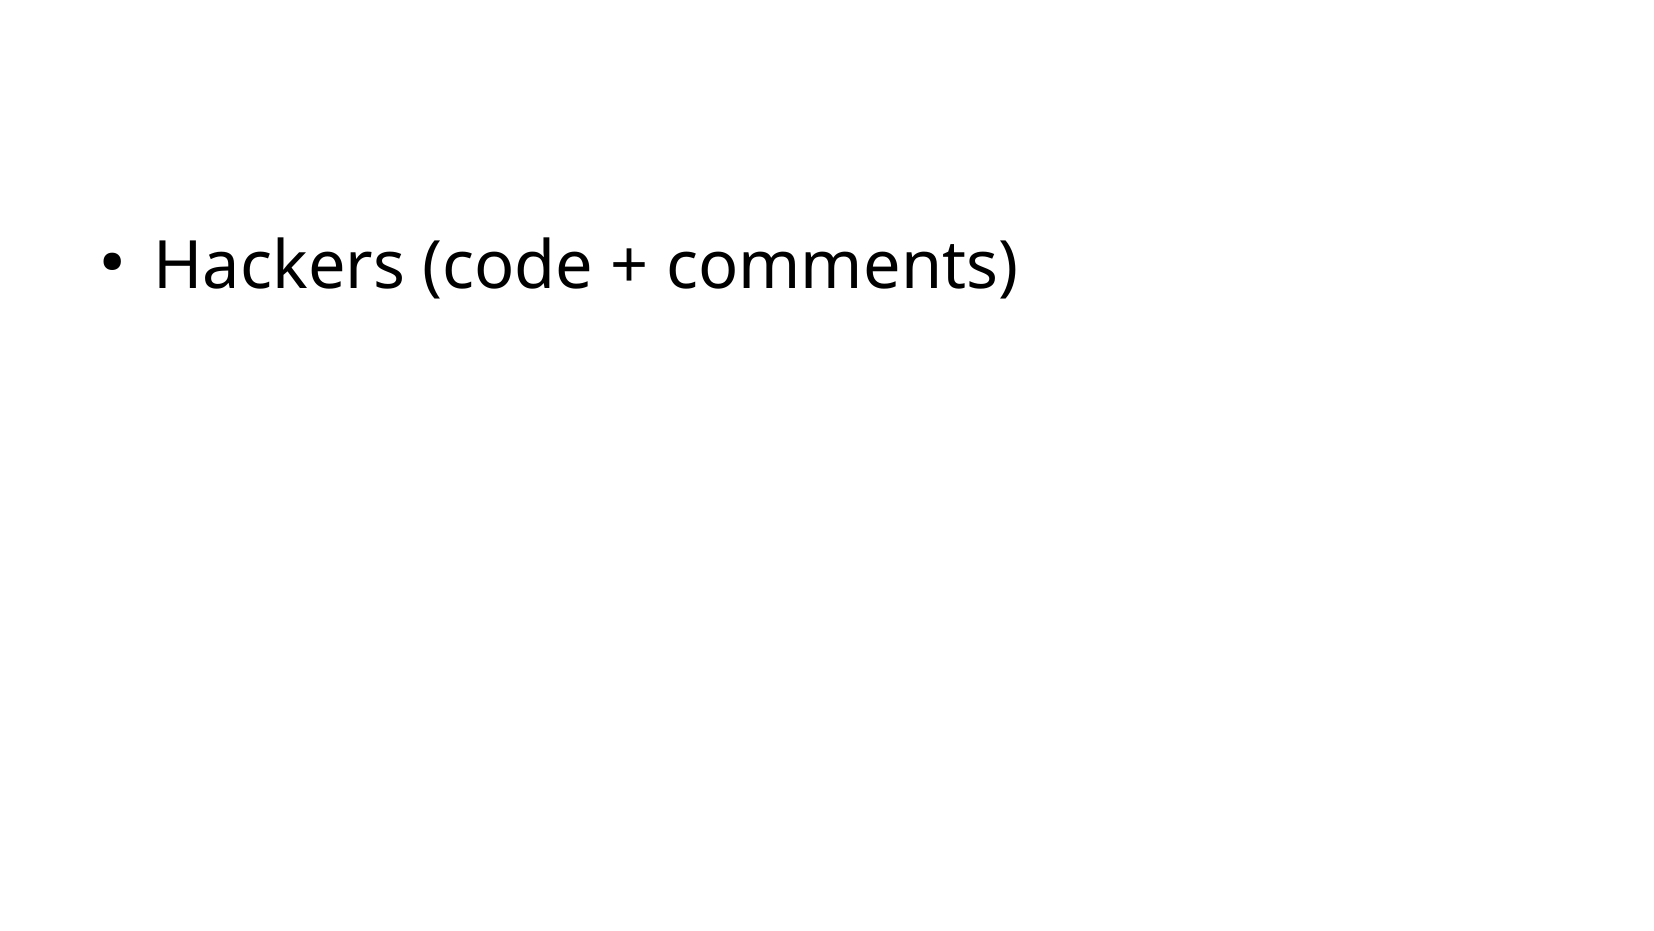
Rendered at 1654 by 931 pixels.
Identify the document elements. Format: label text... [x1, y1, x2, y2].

list Hackers (code + comments) [82, 217, 1571, 758]
